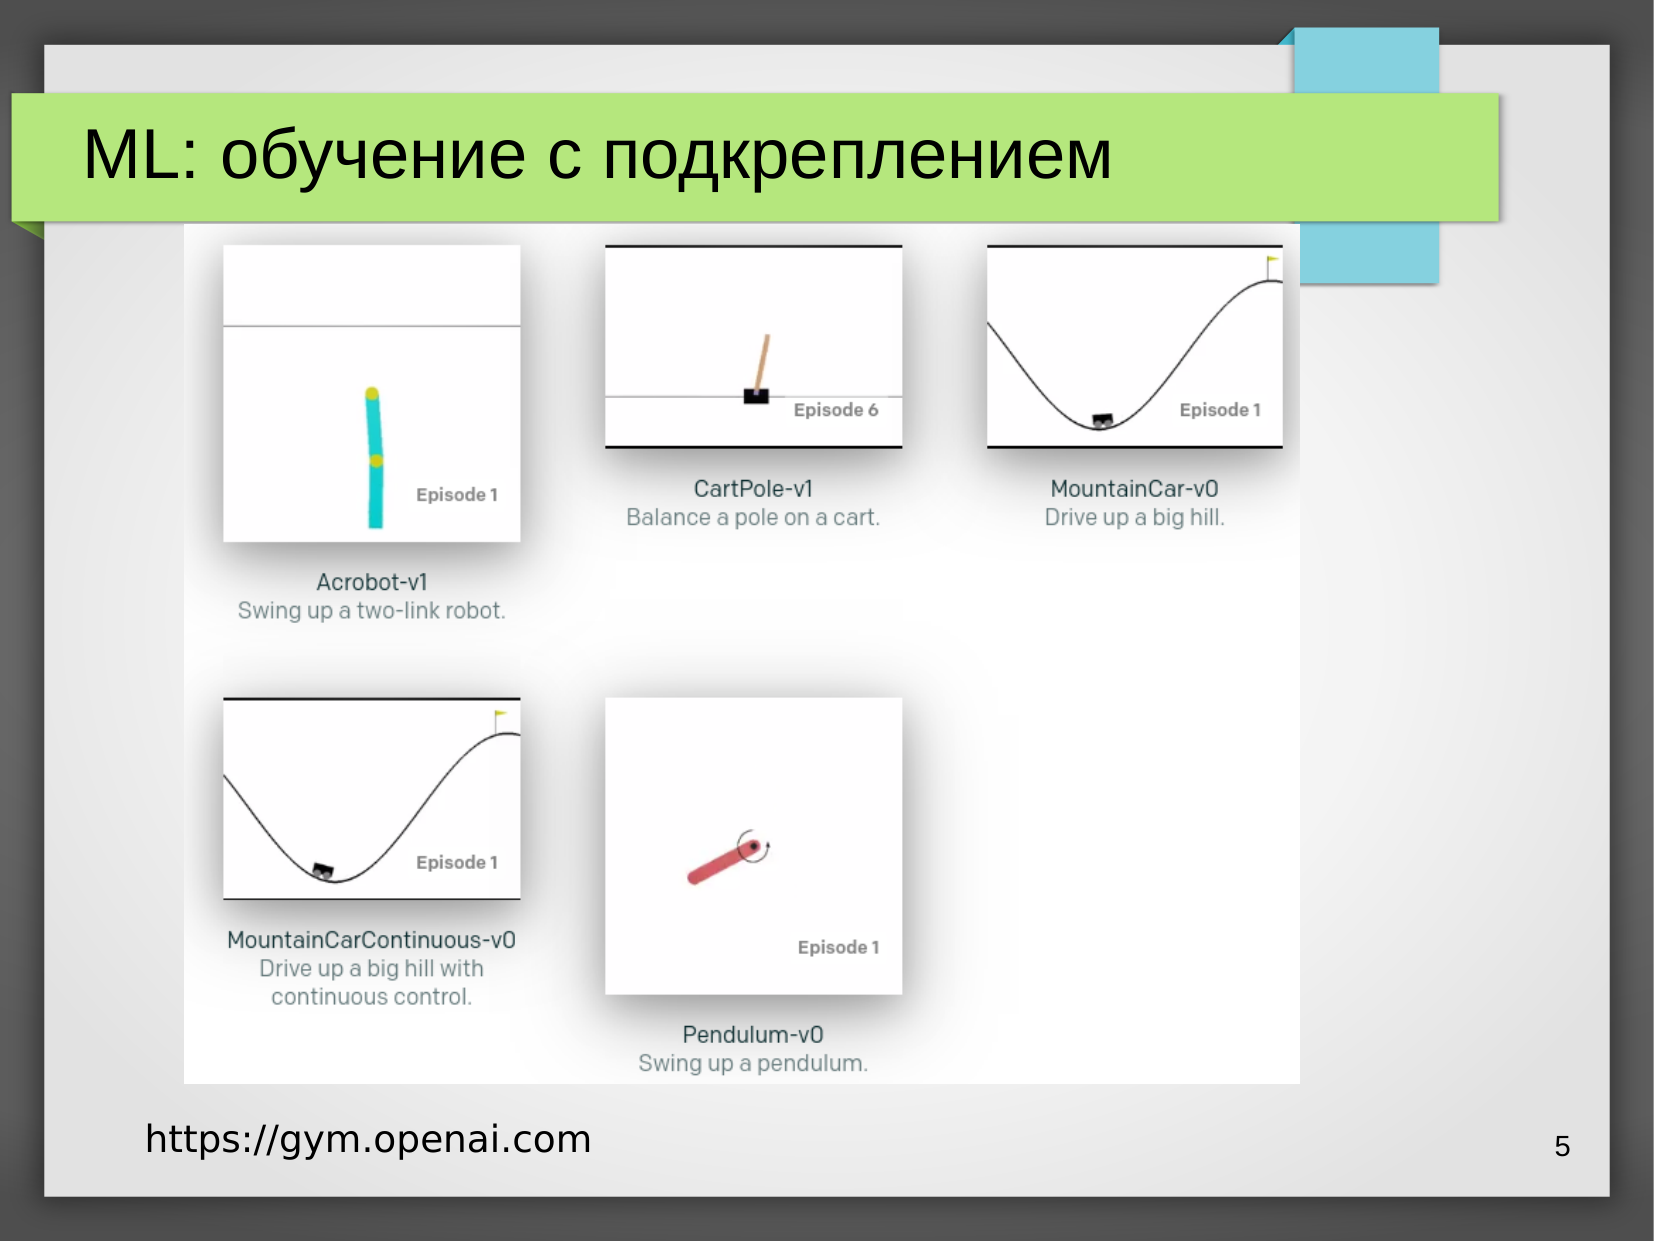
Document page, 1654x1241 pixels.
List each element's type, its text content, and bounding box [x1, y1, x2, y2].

title ML: обучение с подкреплением [82, 94, 1264, 213]
text_box https://gym.openai.com [129, 1110, 1027, 1170]
picture [0, 0, 1654, 1241]
